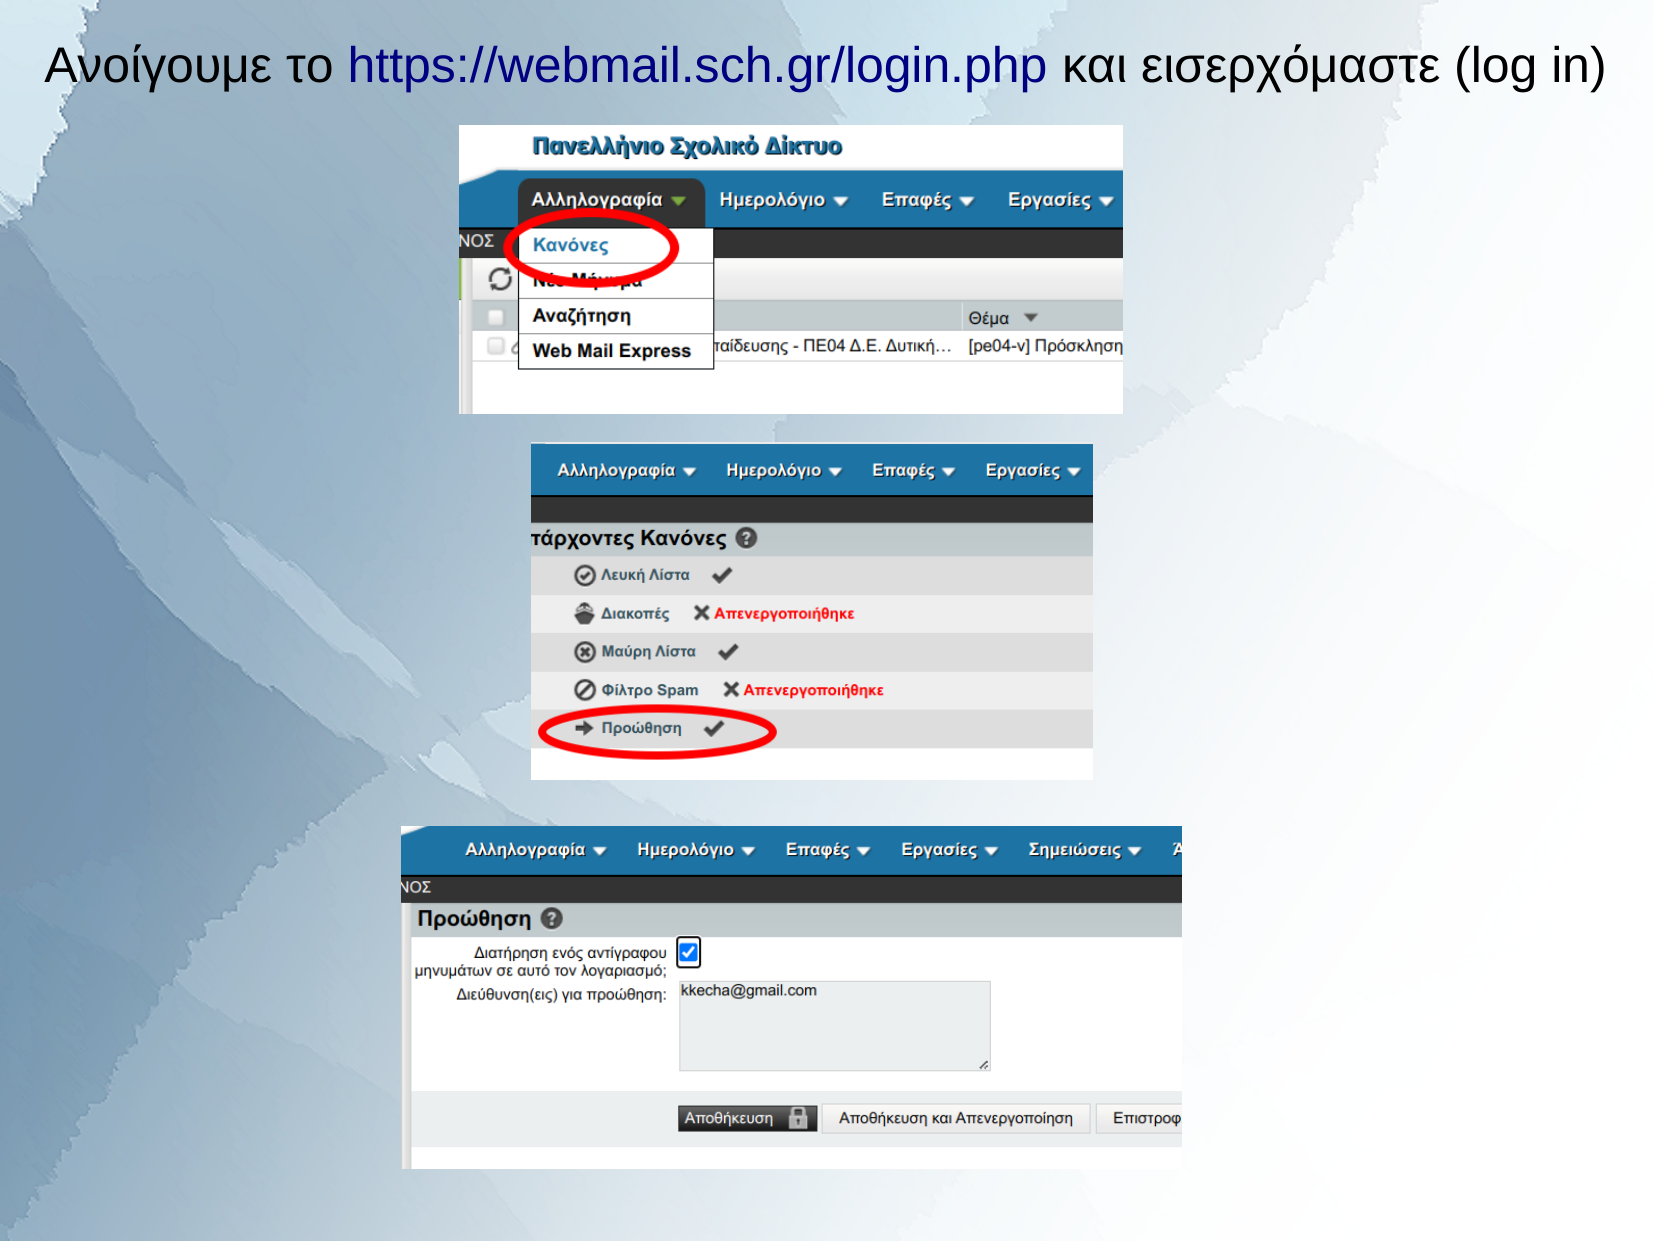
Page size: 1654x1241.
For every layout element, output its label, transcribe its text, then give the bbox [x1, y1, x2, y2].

text_box Ανοίγουμε το https://webmail.sch.gr/login.php και εισερχόμαστε (log in) [29, 29, 1625, 156]
picture [0, 0, 1654, 1241]
